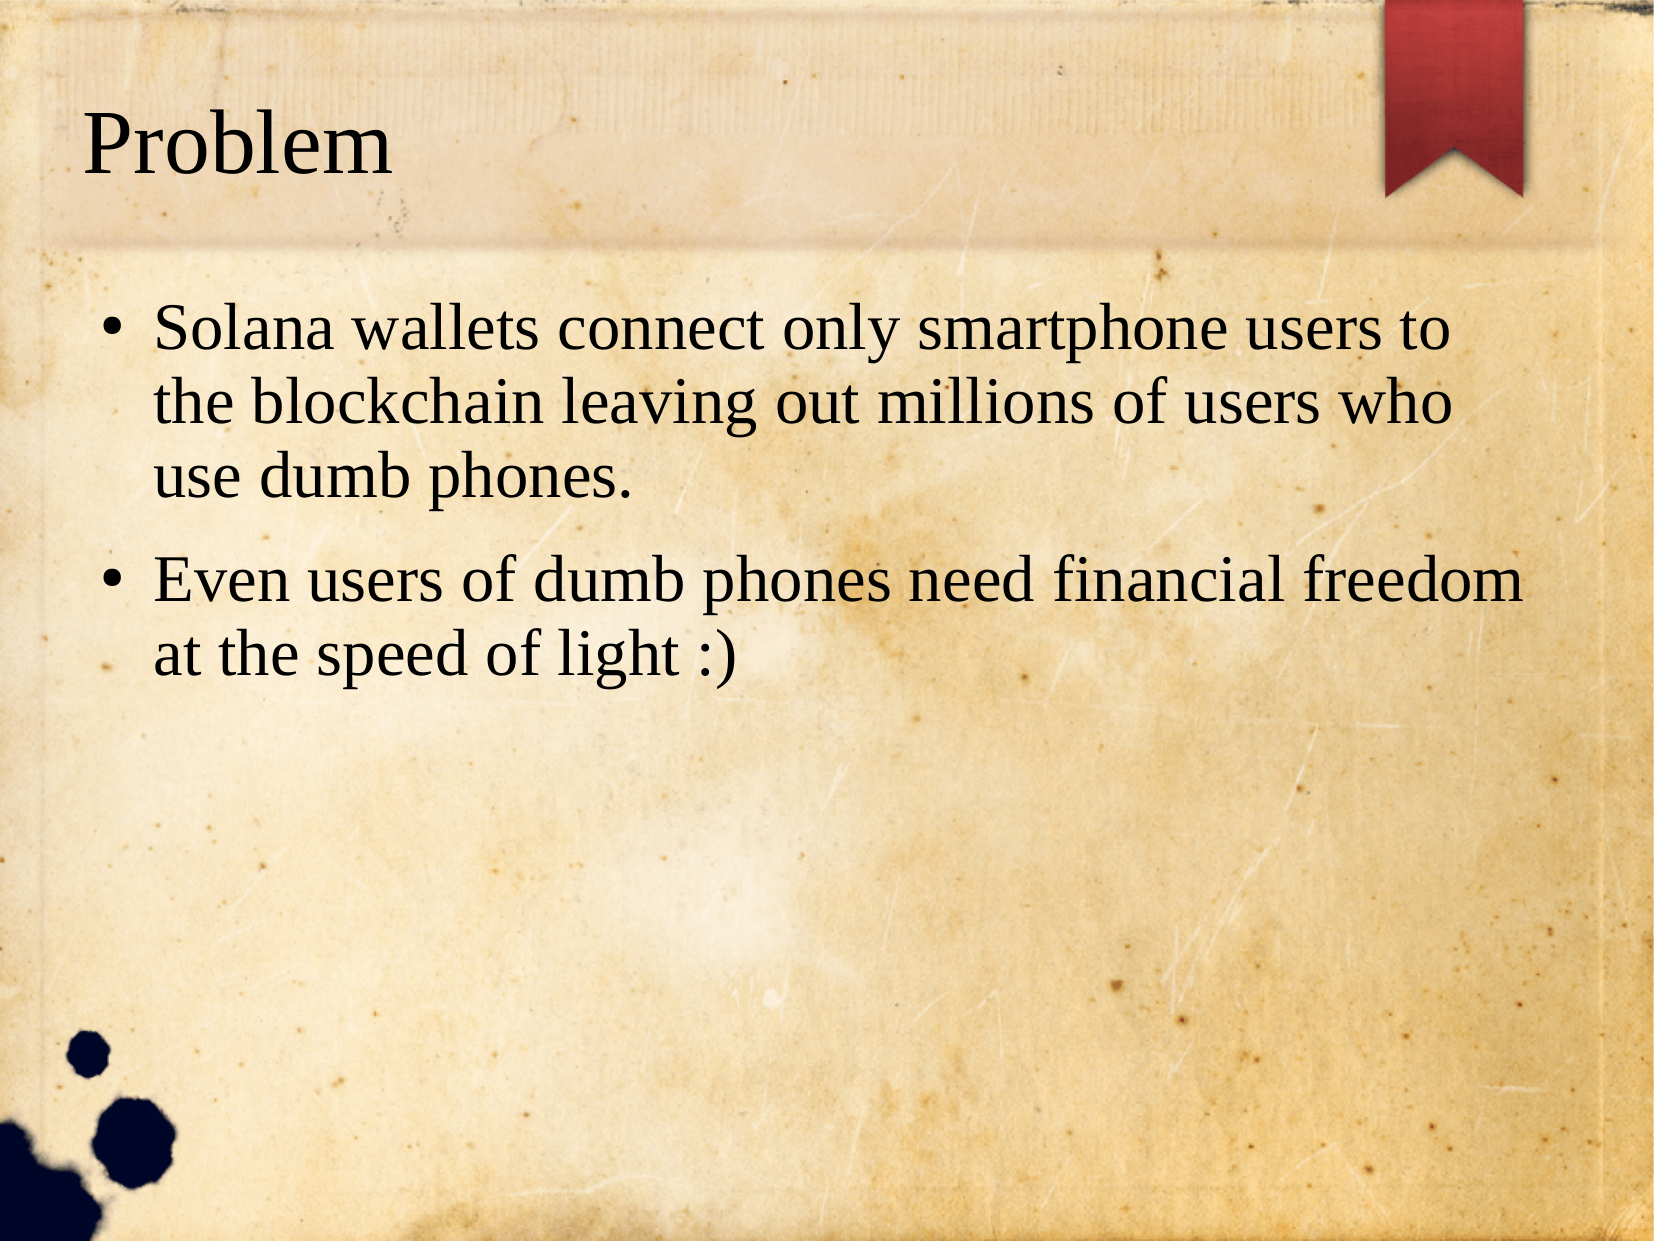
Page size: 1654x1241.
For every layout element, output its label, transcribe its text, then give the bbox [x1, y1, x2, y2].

title Problem [82, 49, 1347, 237]
list Solana wallets connect only smartphone users to the blockchain leaving out millions of users who use dumb phones. Even users of dumb phones need financial freedom at the speed of light :) [82, 290, 1538, 1010]
picture [0, 0, 1654, 1241]
